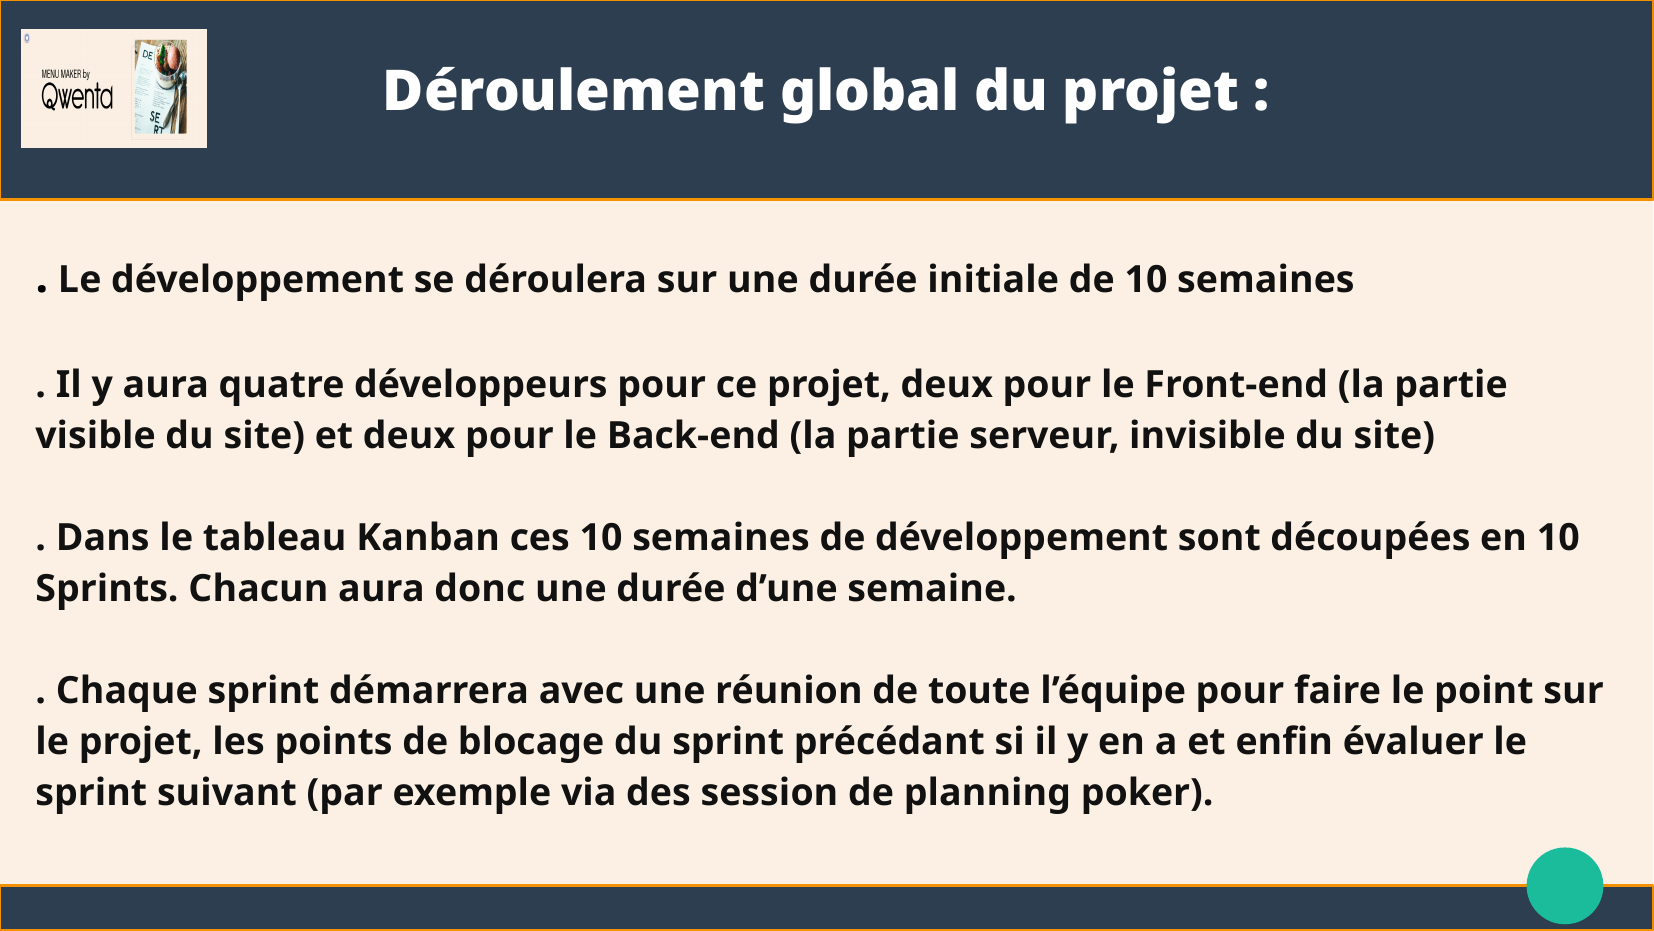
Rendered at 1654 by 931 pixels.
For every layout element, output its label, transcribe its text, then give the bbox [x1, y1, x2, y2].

text_box . Le développement se déroulera sur une durée initiale de 10 semaines . Il y aura quatre développeurs pour ce projet, deux pour le Front-end (la partie visible du site) et deux pour le Back-end (la partie serveur, invisible du site) . Dans le tableau Kanban ces 10 semaines de développement sont découpées en 10 Sprints. Chacun aura donc une durée d’une semaine. . Chaque sprint démarrera avec une réunion de toute l’équipe pour faire le point sur le projet, les points de blocage du sprint précédant si il y en a et enfin évaluer le sprint suivant (par exemple via des session de planning poker). [29, 236, 1625, 824]
picture [21, 29, 59, 148]
title Déroulement global du projet : [59, 29, 1595, 148]
